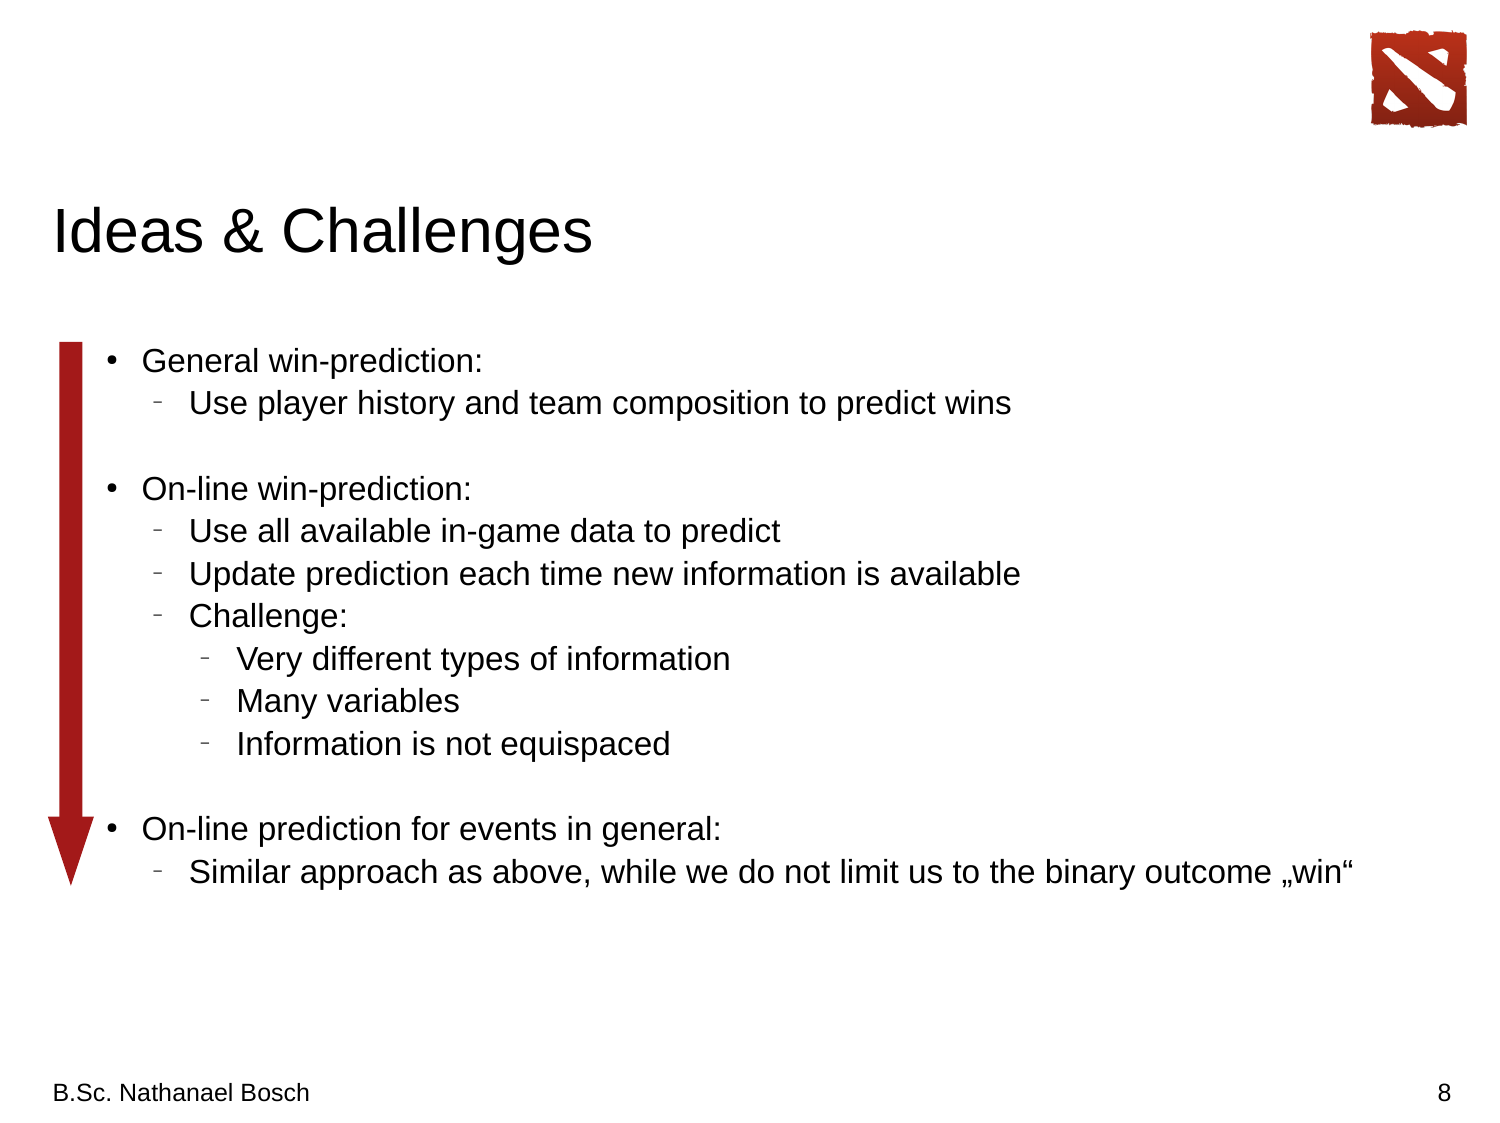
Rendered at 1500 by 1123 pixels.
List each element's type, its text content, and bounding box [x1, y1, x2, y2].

list General win-prediction: Use player history and team composition to predict wins On-line win-prediction: Use all available in-game data to predict Update prediction each time new information is available Challenge: Very different types of information Many variables Information is not equispaced On-line prediction for events in general: Similar approach as above, while we do not limit us to the binary outcome „win“ [106, 336, 1500, 1111]
picture [1370, 30, 1467, 128]
title Ideas & Challenges [52, 195, 1453, 266]
